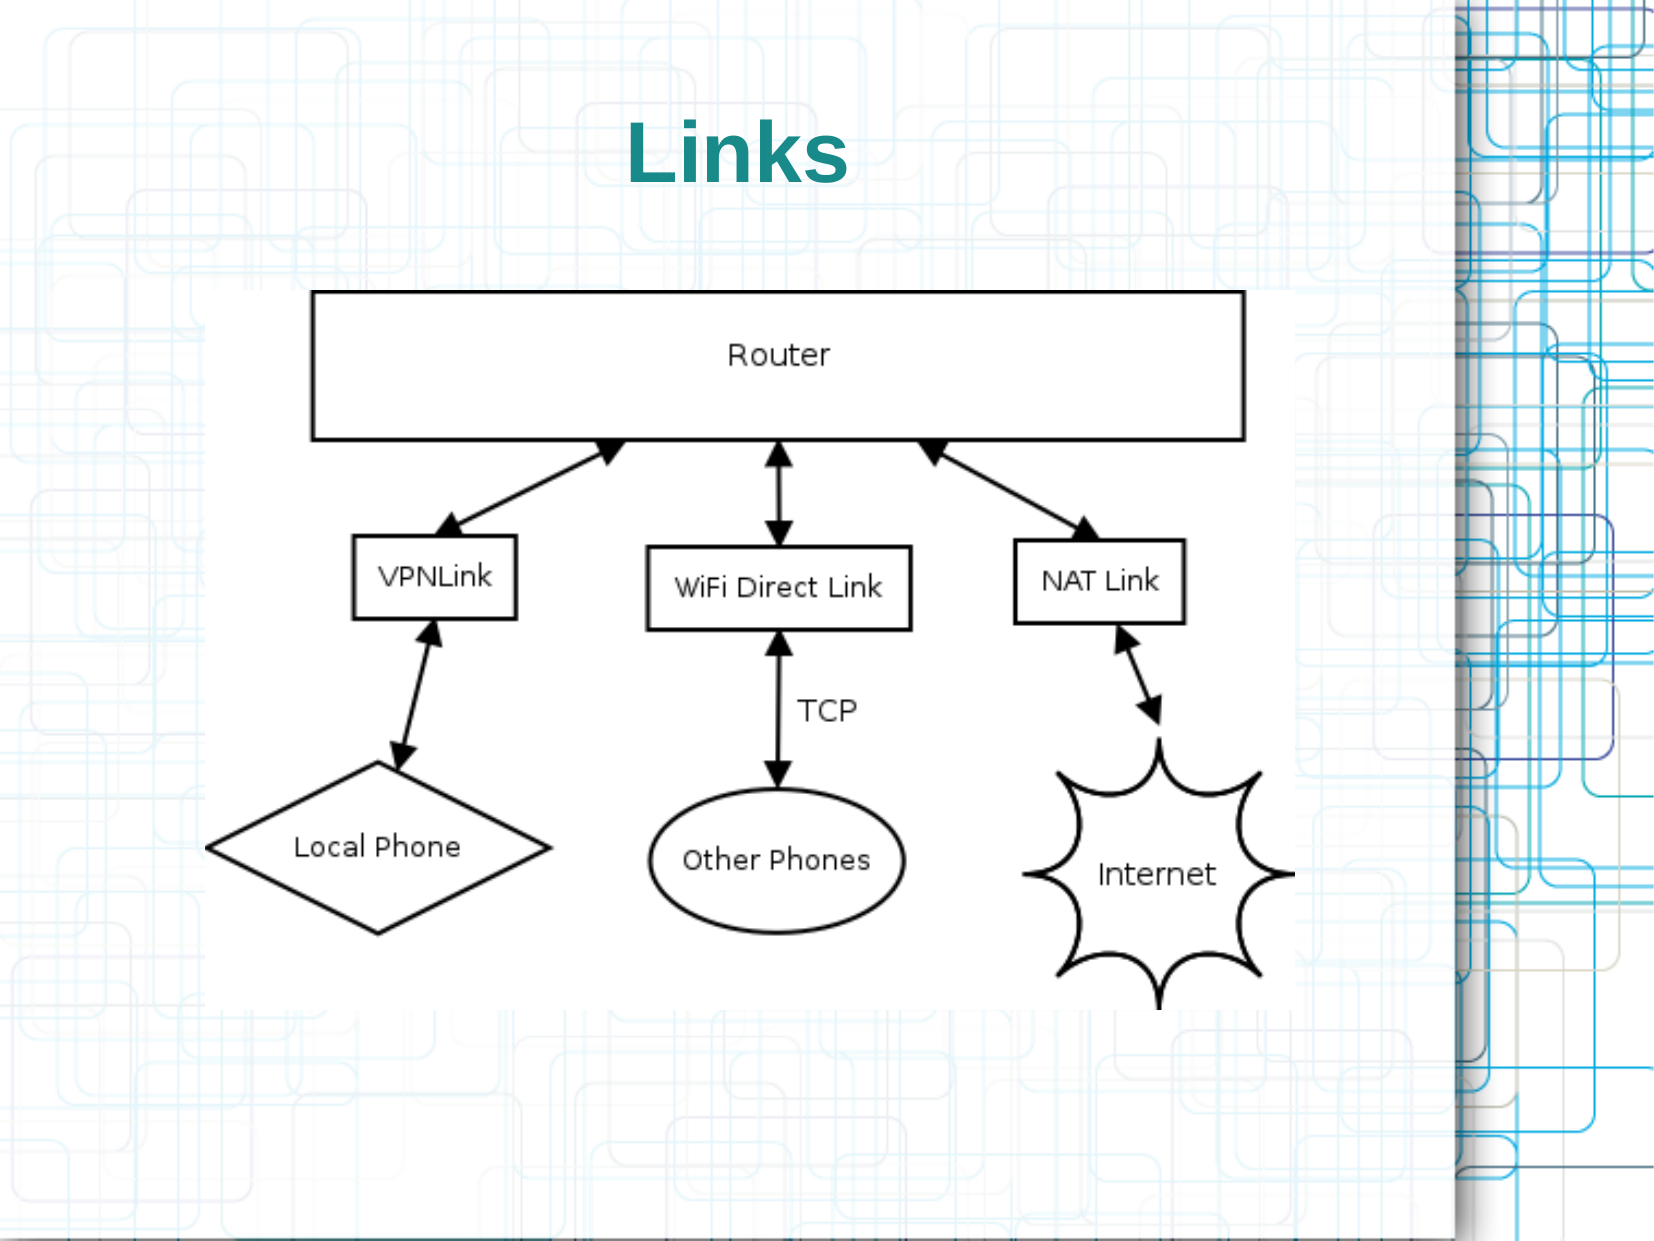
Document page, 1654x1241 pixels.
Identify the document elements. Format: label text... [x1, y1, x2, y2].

picture [0, 0, 1654, 1241]
title Links [59, 49, 1418, 257]
